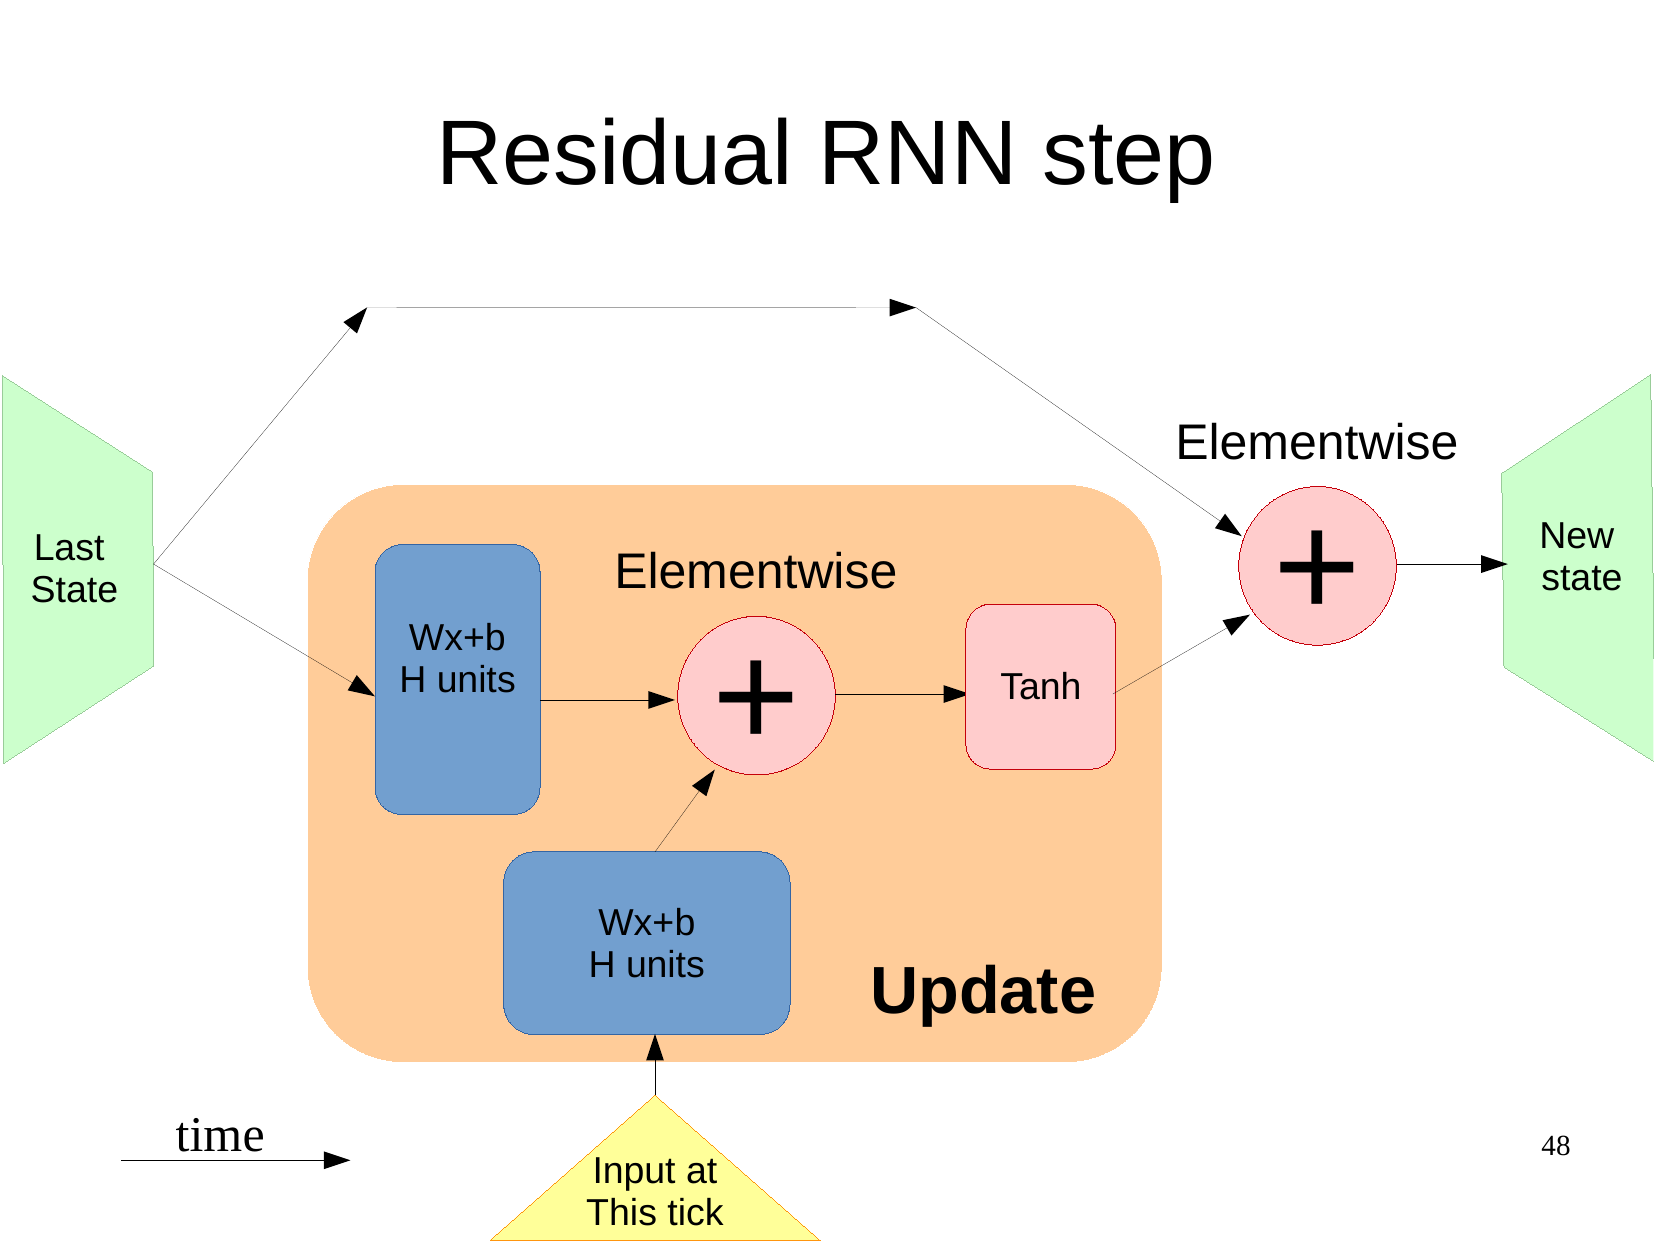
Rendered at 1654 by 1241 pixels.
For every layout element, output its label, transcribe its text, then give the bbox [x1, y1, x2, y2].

text_box + [677, 616, 836, 775]
text_box Wx+b H units [375, 544, 541, 815]
text_box [2, 375, 153, 519]
title Residual RNN step [82, 49, 1571, 257]
text_box + [1238, 486, 1397, 646]
text_box Last State [0, 519, 169, 661]
text_box Elementwise [599, 536, 913, 608]
text_box time [160, 1107, 280, 1164]
text_box Wx+b H units [503, 851, 791, 1035]
text_box Elementwise [1160, 406, 1474, 478]
text_box Update [855, 945, 1112, 1035]
text_box [3, 661, 154, 764]
text_box New state [1483, 507, 1654, 606]
text_box Tanh [965, 604, 1116, 770]
text_box Input at This tick [490, 1095, 821, 1241]
text_box [1501, 374, 1653, 507]
text_box [307, 484, 1163, 1063]
text_box [1503, 606, 1654, 762]
